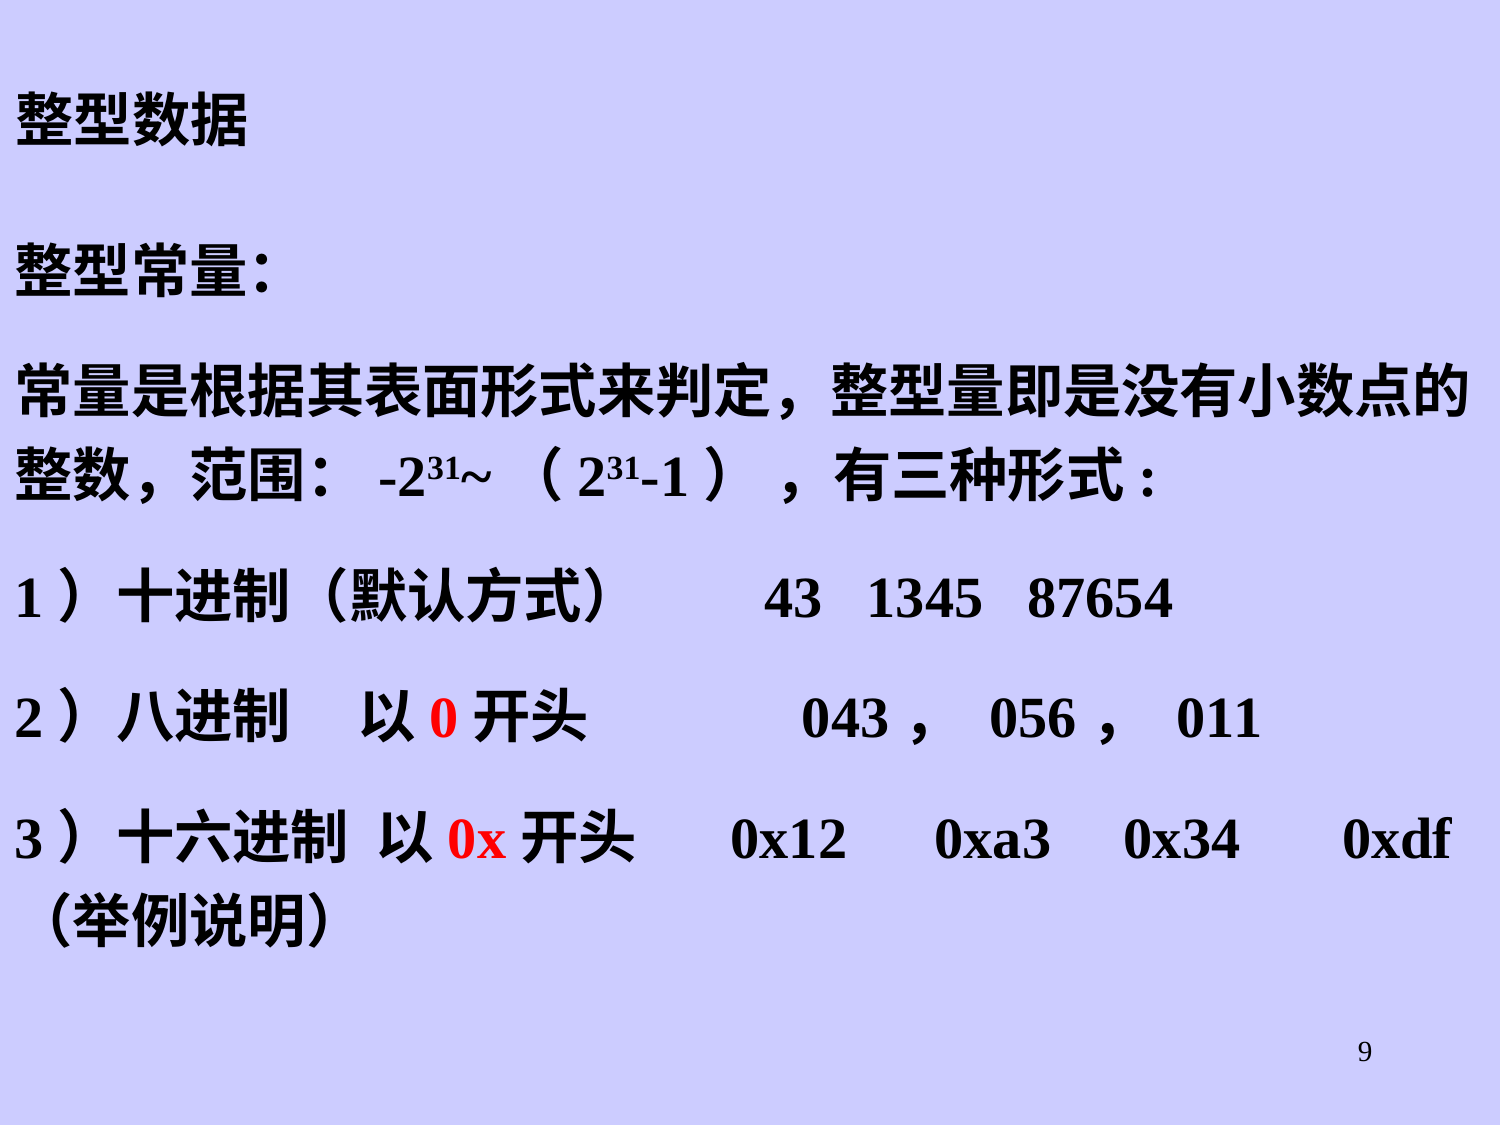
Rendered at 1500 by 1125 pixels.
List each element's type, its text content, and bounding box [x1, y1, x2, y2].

text_box <编号> [1074, 1025, 1388, 1101]
text_box 整型常量： 常量是根据其表面形式来判定，整型量即是没有小数点的整数，范围：-231~（231-1） ，有三种形式: 1）十进制（默认方式） 43 1345 87654 2）八进制 以0开头 043， 056， 011 3）十六进制 以0x开头 0x12 0xa3 0x34 0xdf（举例说明） [0, 212, 1500, 962]
text_box 整型数据 [0, 75, 264, 161]
